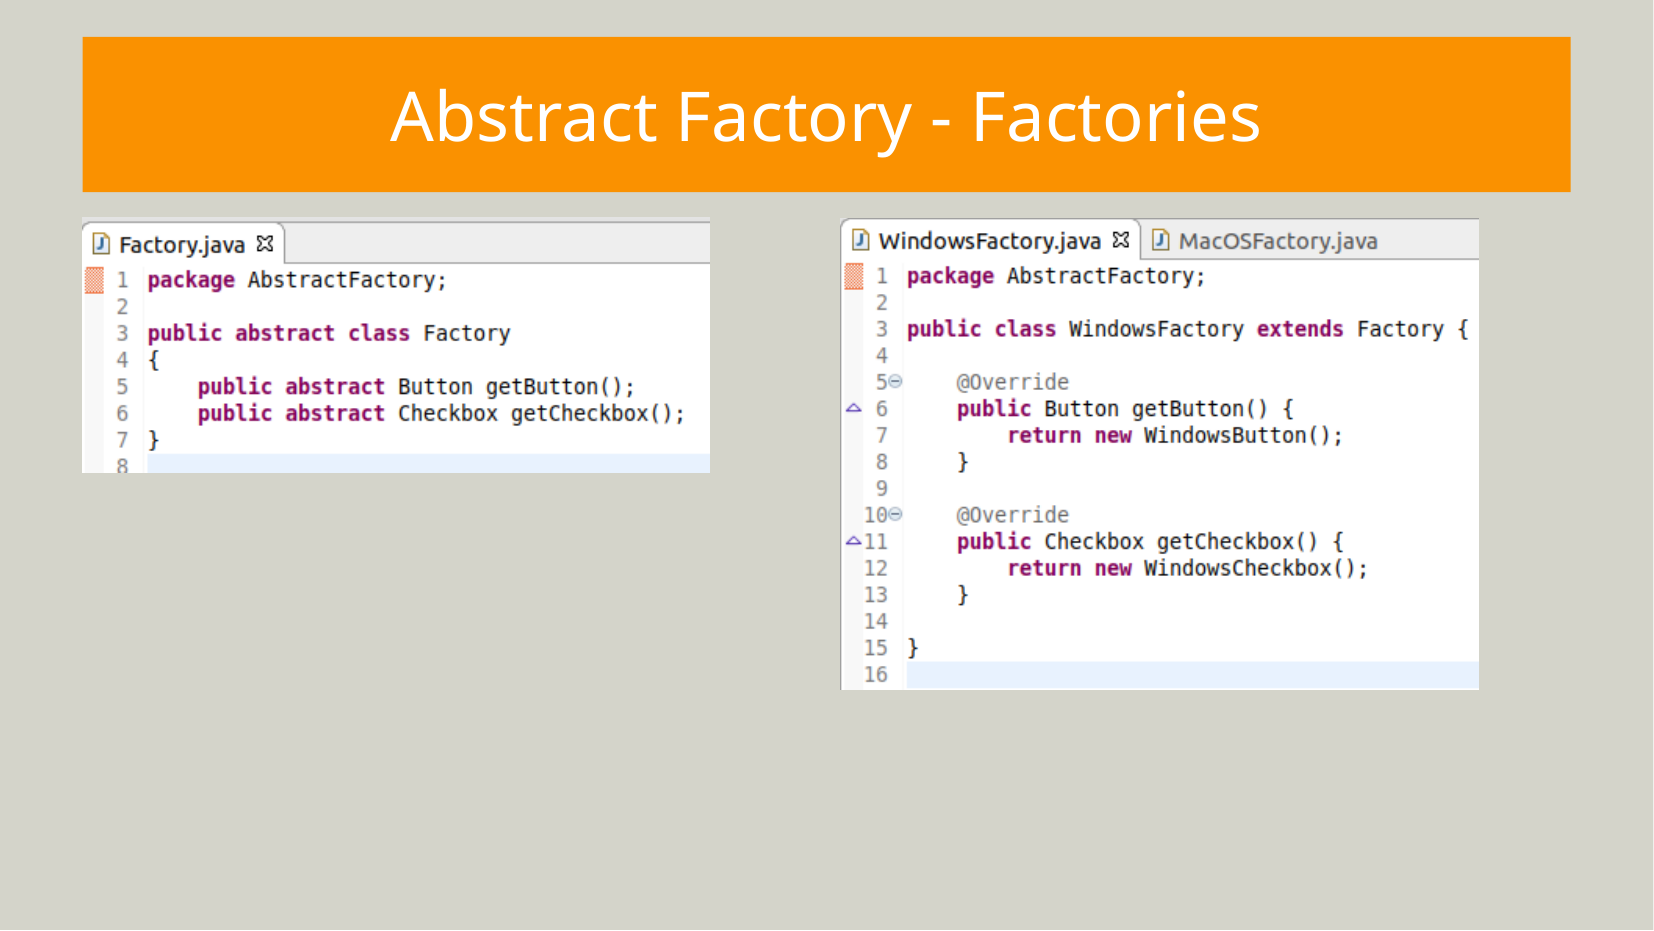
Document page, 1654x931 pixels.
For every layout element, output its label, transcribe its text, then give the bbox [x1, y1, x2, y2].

picture [840, 218, 1479, 691]
title Abstract Factory - Factories [82, 36, 1571, 193]
picture [82, 217, 710, 473]
